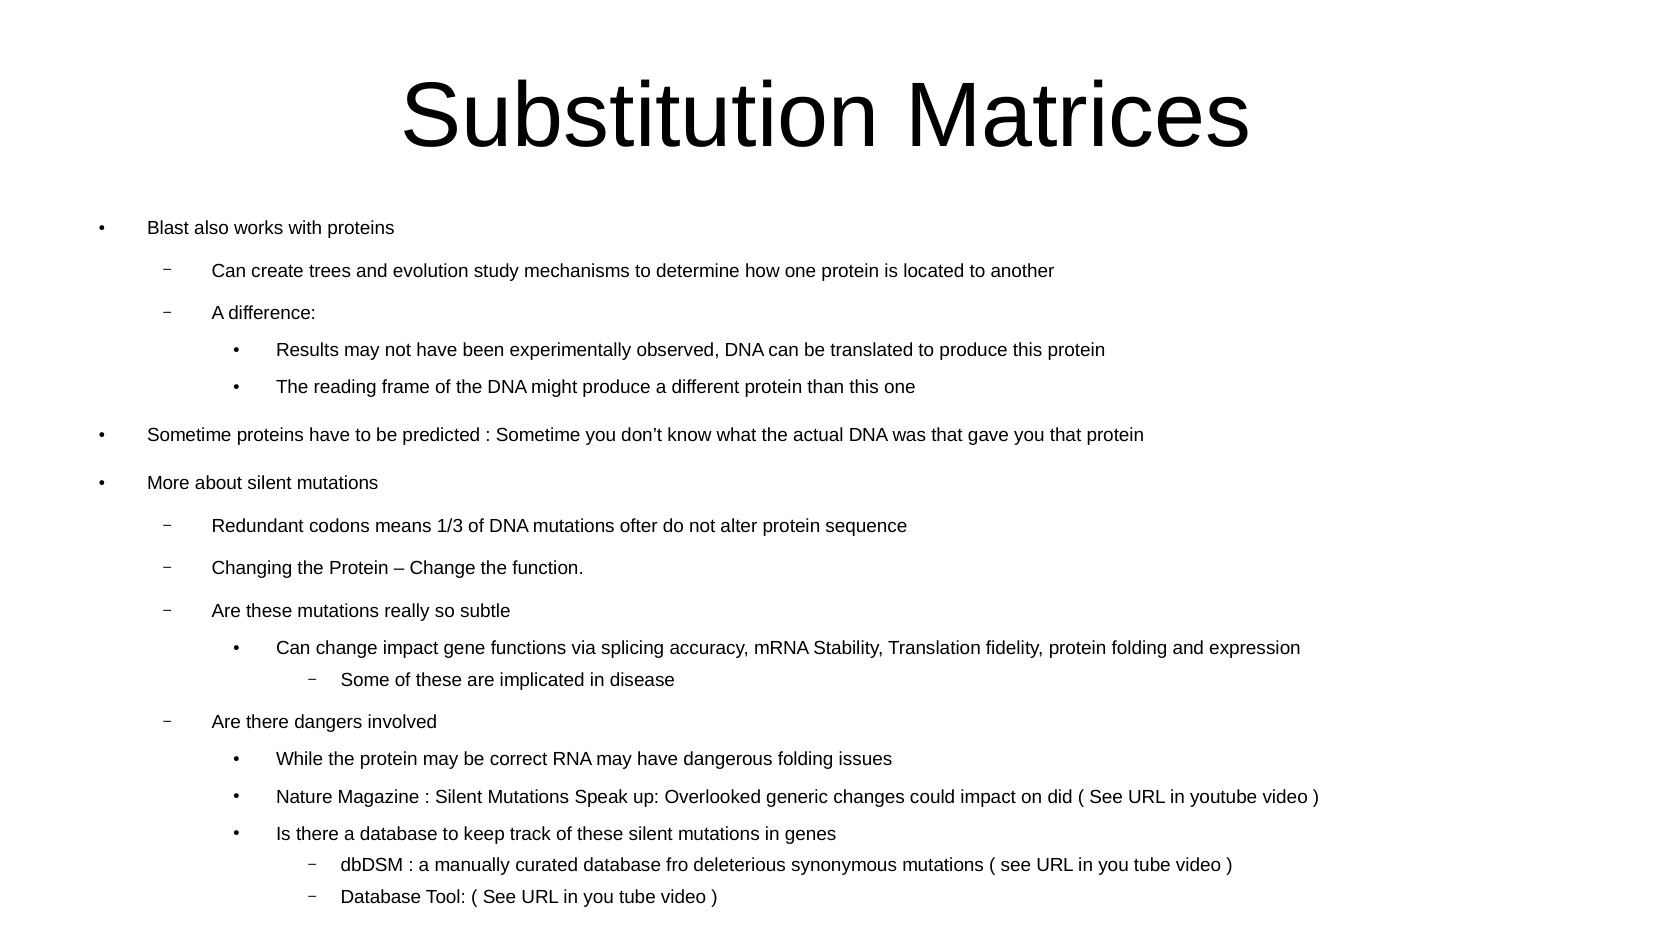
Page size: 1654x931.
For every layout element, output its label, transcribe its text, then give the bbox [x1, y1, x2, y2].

list Blast also works with proteins Can create trees and evolution study mechanisms to determine how one protein is located to another A difference: Results may not have been experimentally observed, DNA can be translated to produce this protein The reading frame of the DNA might produce a different protein than this one Sometime proteins have to be predicted : Sometime you don’t know what the actual DNA was that gave you that protein More about silent mutations Redundant codons means 1/3 of DNA mutations ofter do not alter protein sequence Changing the Protein – Change the function. Are these mutations really so subtle Can change impact gene functions via splicing accuracy, mRNA Stability, Translation fidelity, protein folding and expression Some of these are implicated in disease Are there dangers involved While the protein may be correct RNA may have dangerous folding issues Nature Magazine : Silent Mutations Speak up: Overlooked generic changes could impact on did ( See URL in youtube video ) Is there a database to keep track of these silent mutations in genes dbDSM : a manually curated database fro deleterious synonymous mutations ( see URL in you tube video ) Database Tool: ( See URL in you tube video ) [82, 217, 1636, 916]
title Substitution Matrices [82, 37, 1571, 193]
